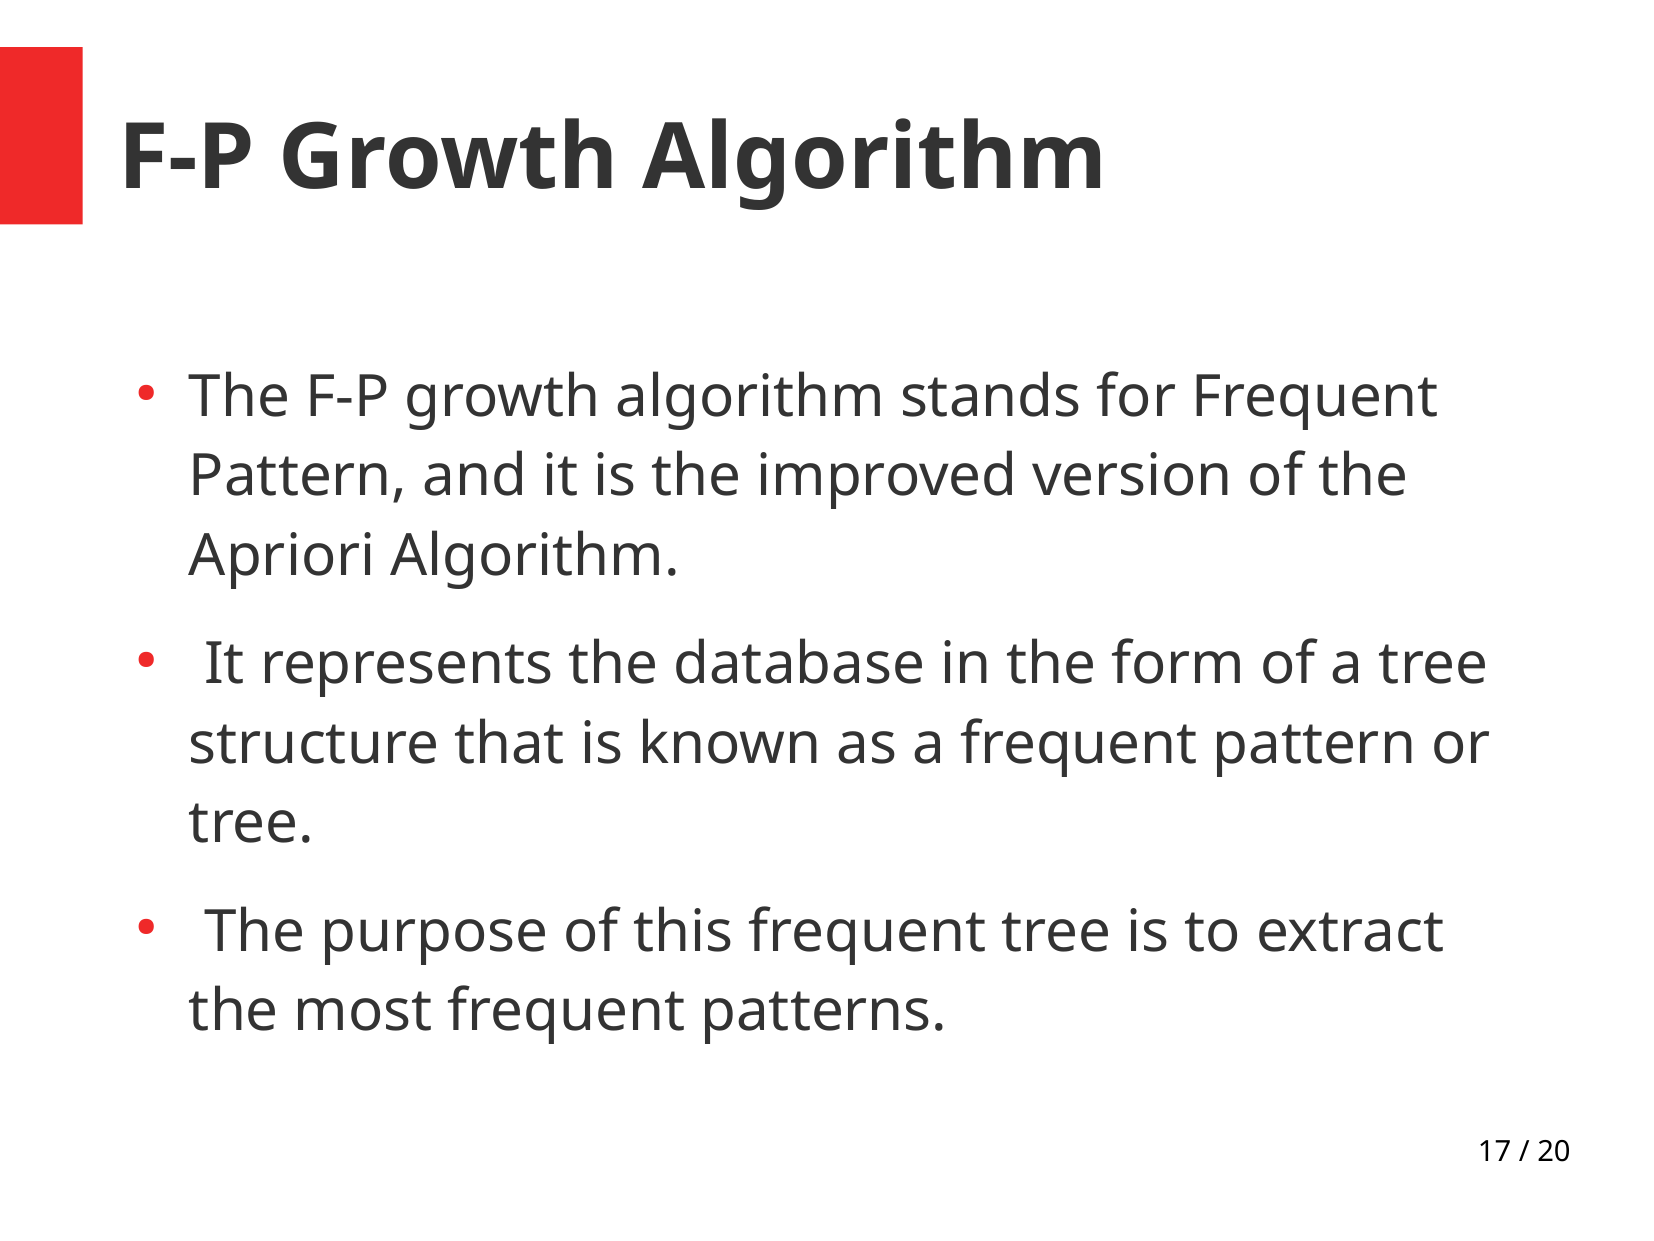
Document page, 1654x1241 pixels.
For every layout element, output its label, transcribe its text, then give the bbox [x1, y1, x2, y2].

list The F-P growth algorithm stands for Frequent Pattern, and it is the improved version of the Apriori Algorithm. It represents the database in the form of a tree structure that is known as a frequent pattern or tree. The purpose of this frequent tree is to extract the most frequent patterns. [118, 354, 1536, 1074]
title F-P Growth Algorithm [118, 49, 1571, 257]
